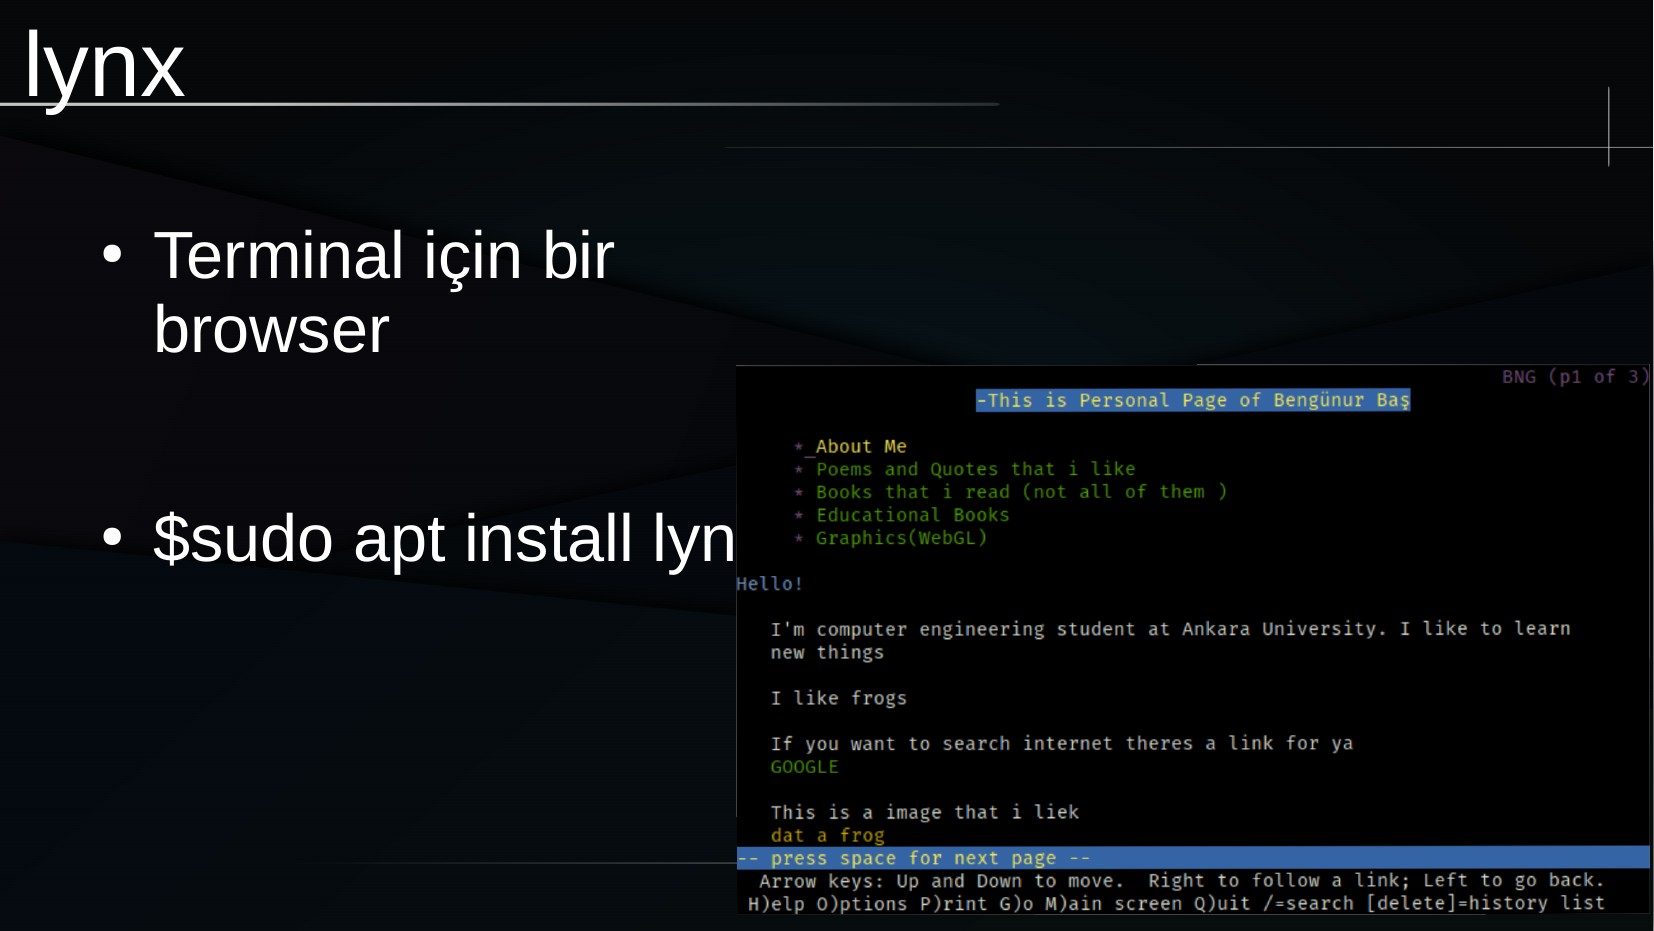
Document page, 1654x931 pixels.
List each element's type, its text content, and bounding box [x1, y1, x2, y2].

list Terminal için bir browser $sudo apt install lynx [82, 217, 809, 758]
picture [0, 0, 1654, 931]
title lynx [23, 11, 1589, 119]
